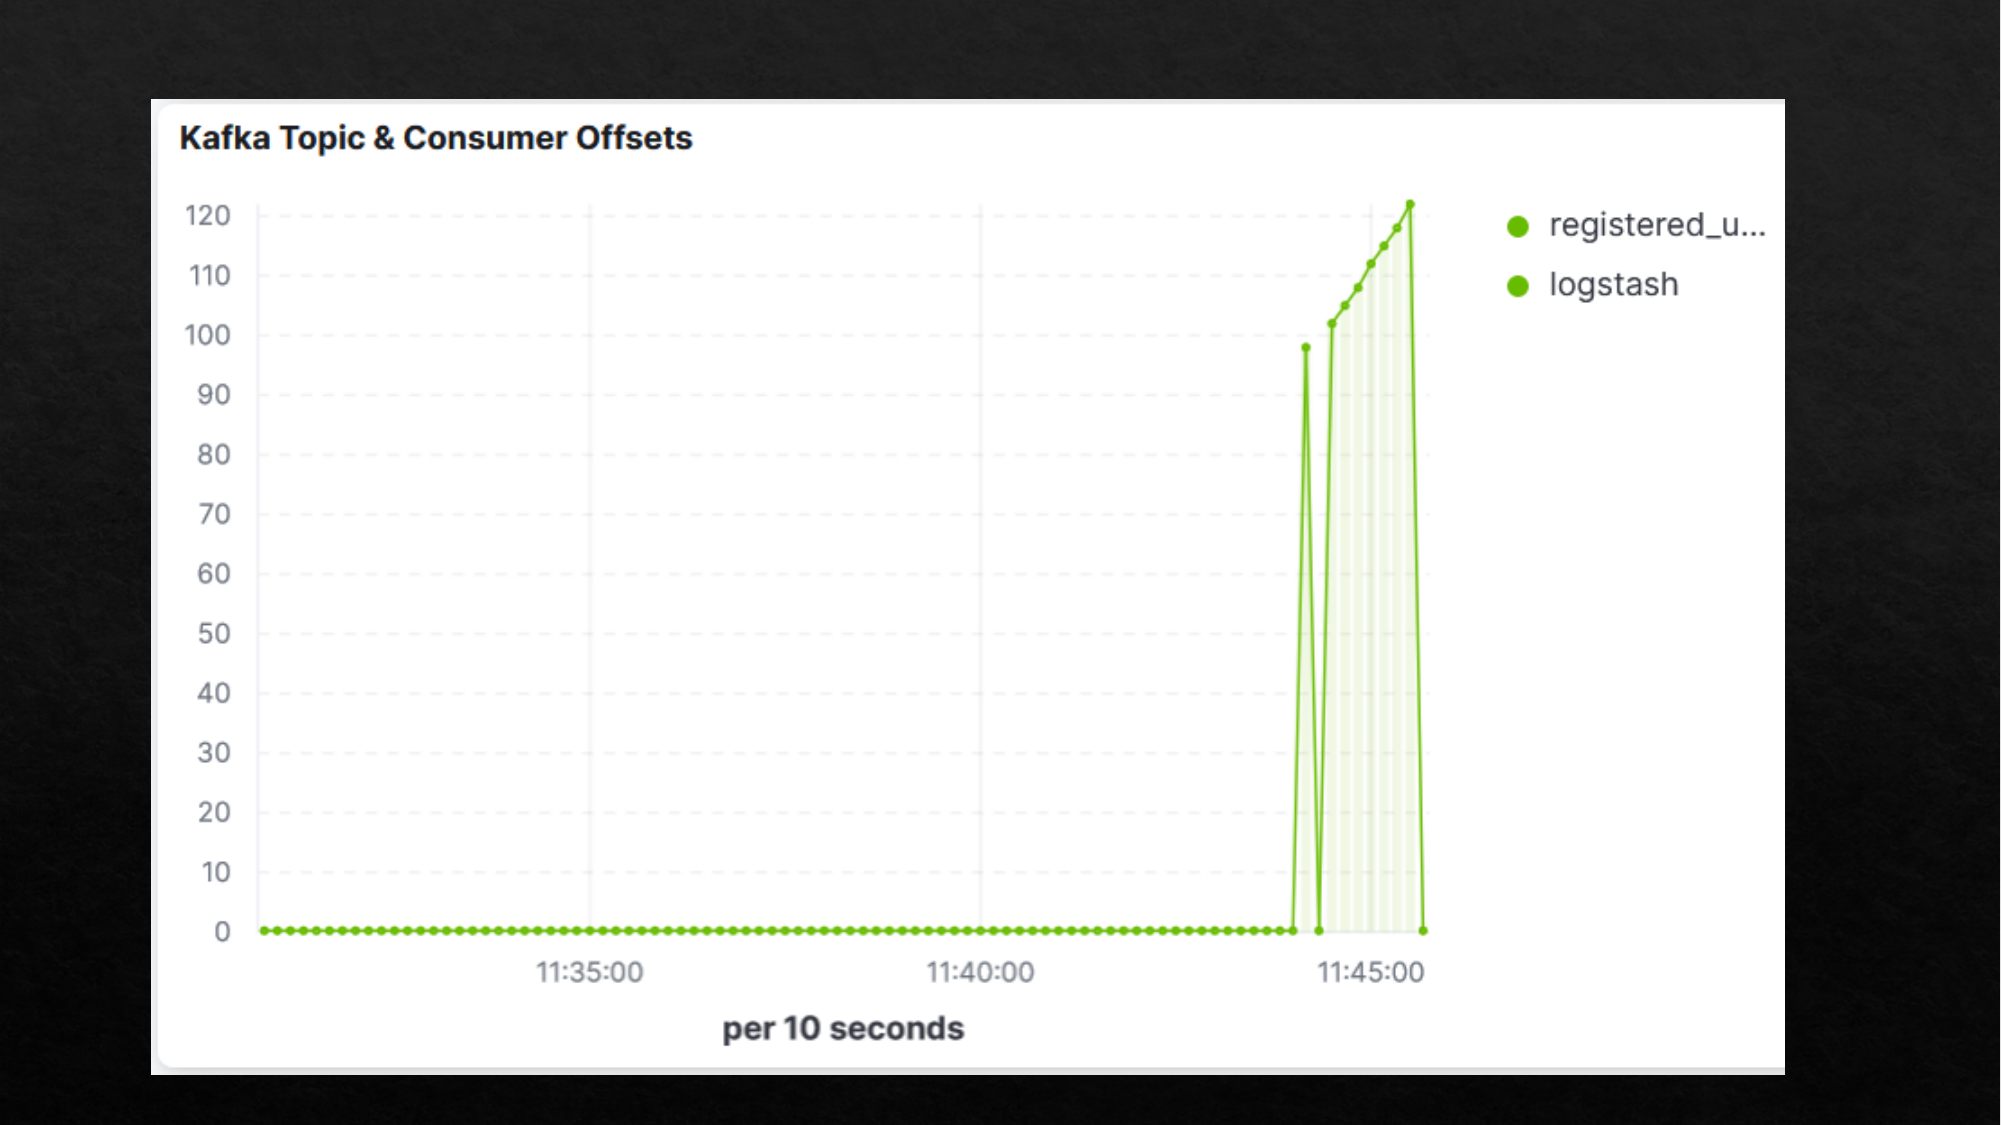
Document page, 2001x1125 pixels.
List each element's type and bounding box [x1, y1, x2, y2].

picture [151, 99, 1785, 1075]
